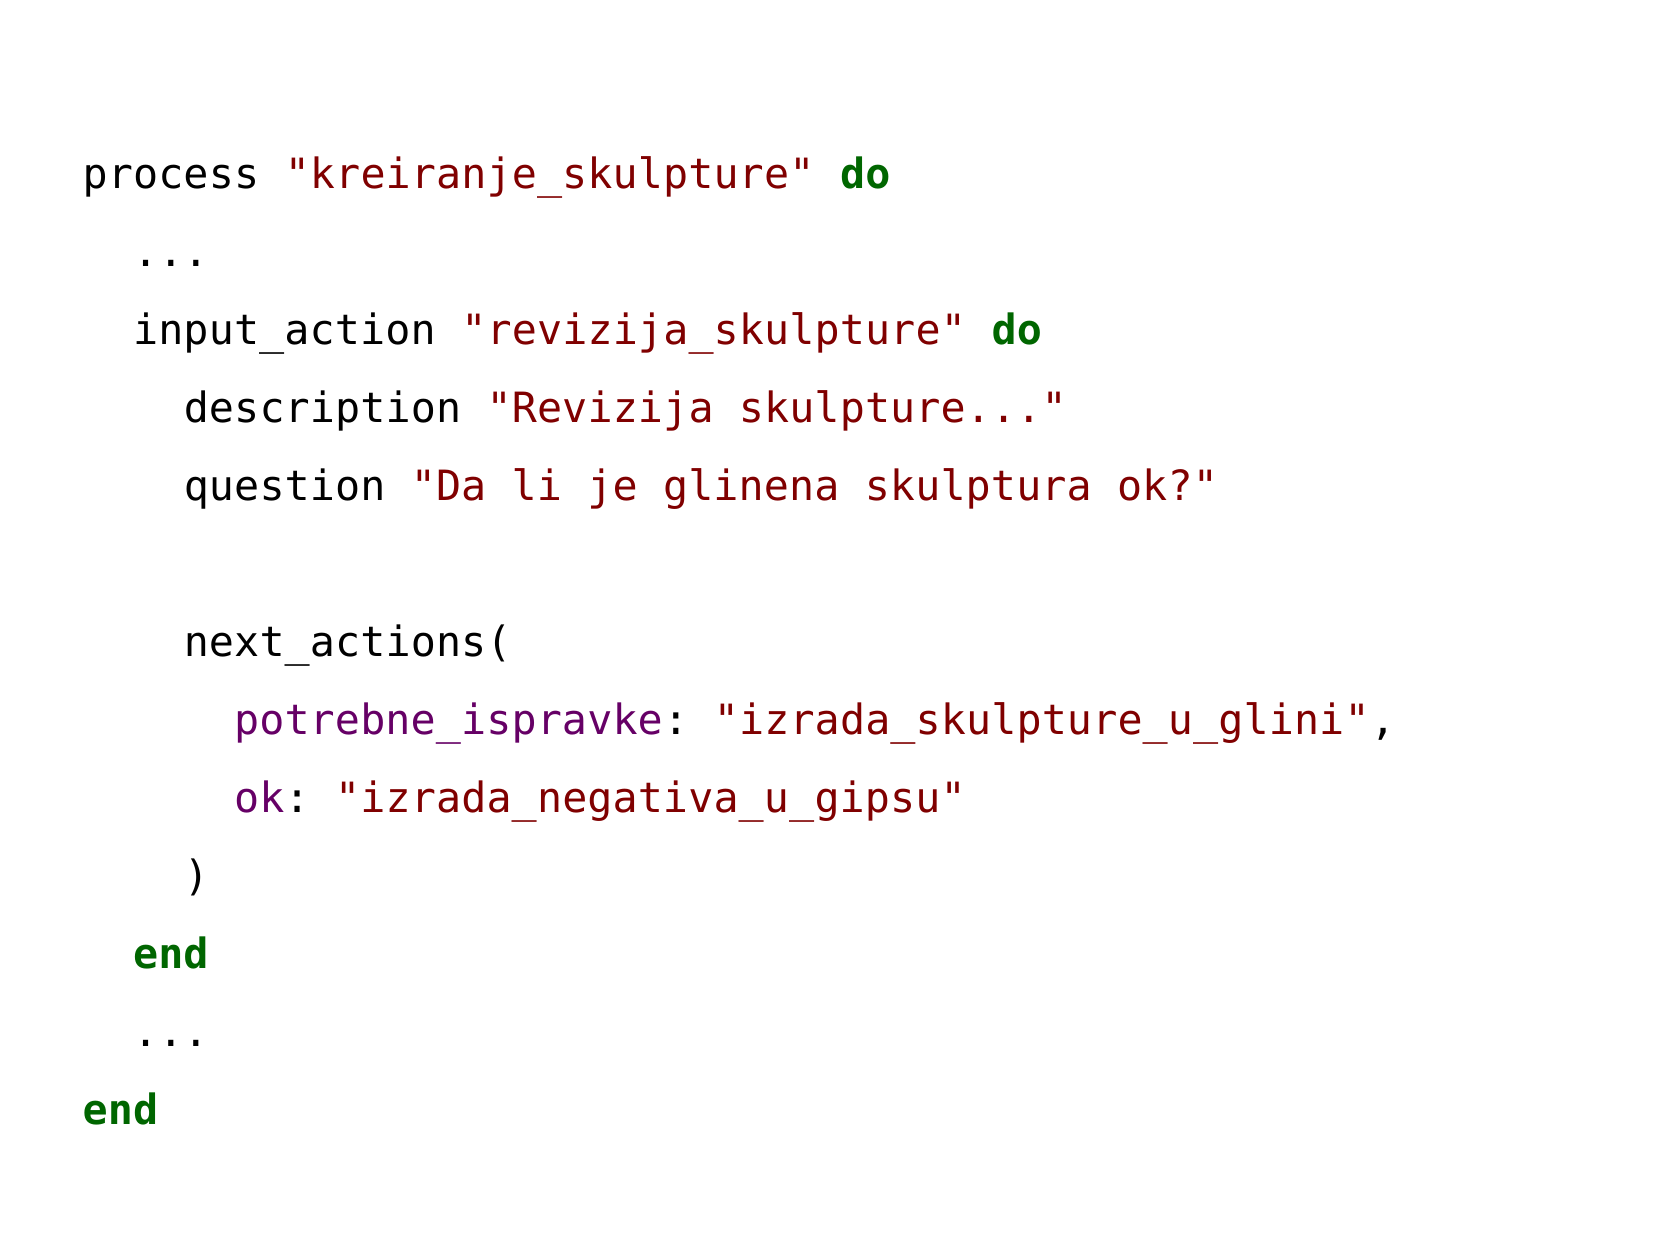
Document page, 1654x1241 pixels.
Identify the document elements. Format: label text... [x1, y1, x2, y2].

list process "kreiranje_skulpture" do ... input_action "revizija_skulpture" do description "Revizija skulpture..." question "Da li je glinena skulptura ok?" next_actions( potrebne_ispravke: "izrada_skulpture_u_glini", ok: "izrada_negativa_u_gipsu" ) end ... end [82, 150, 1571, 1171]
